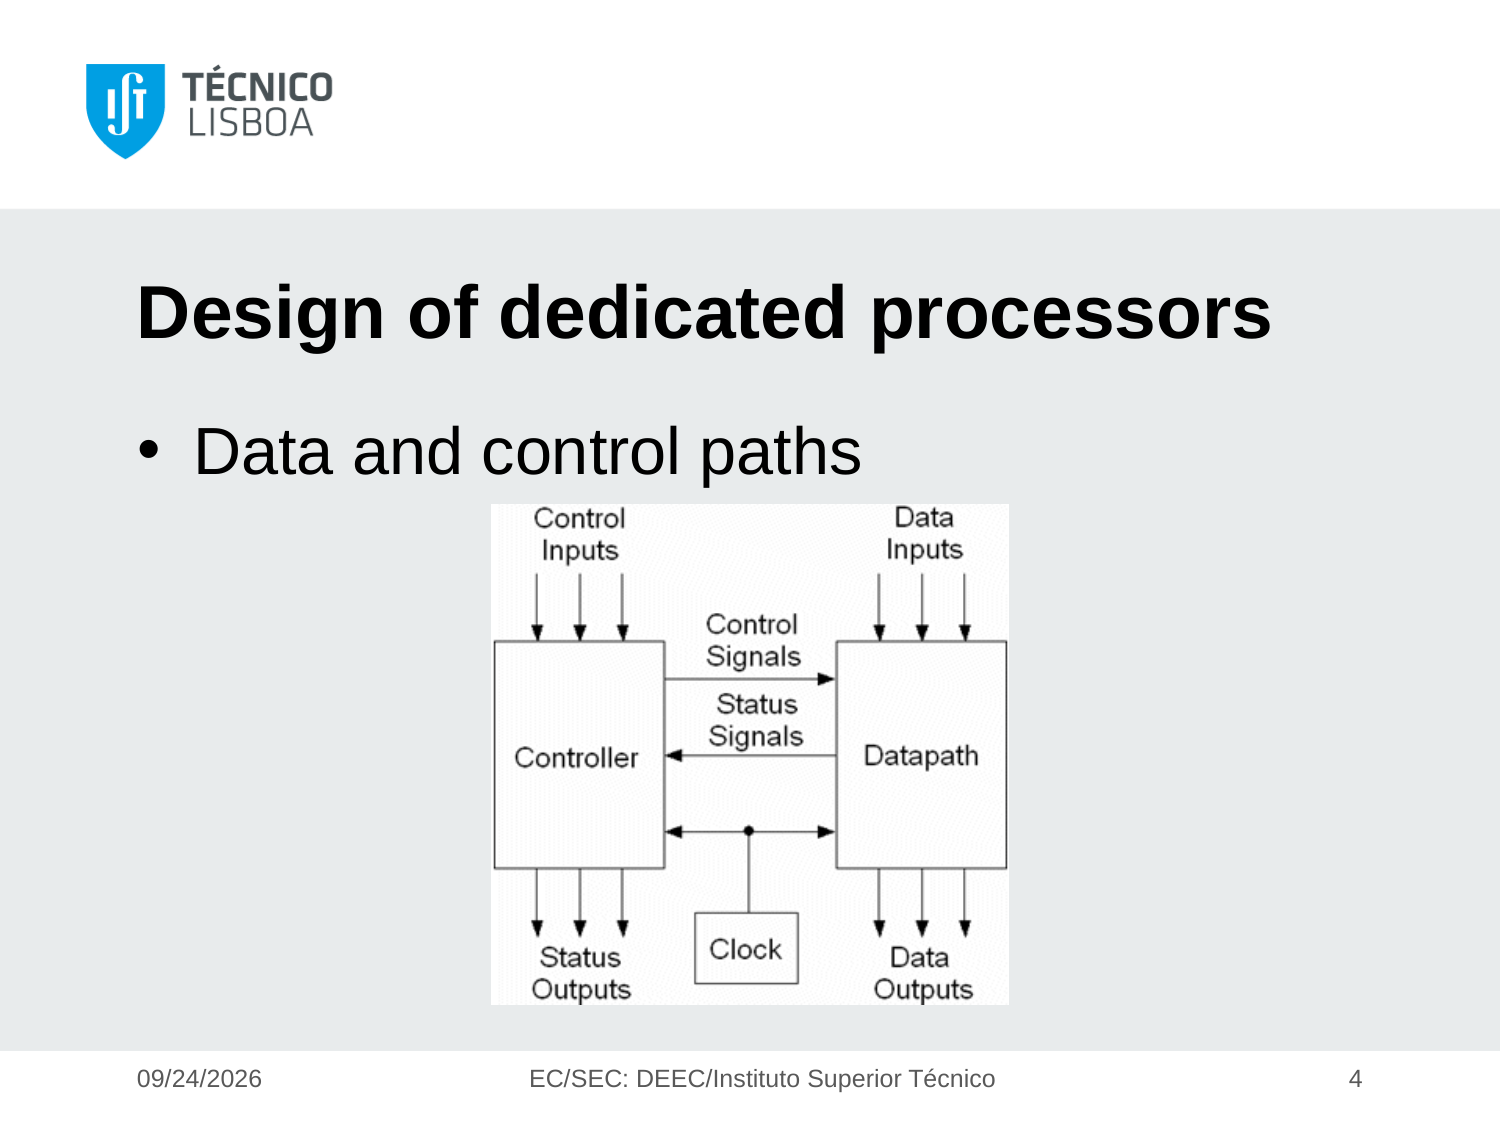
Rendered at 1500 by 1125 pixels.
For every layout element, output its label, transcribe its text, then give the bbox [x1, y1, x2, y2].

list Data and control paths [121, 400, 1378, 1005]
footer EC/SEC: DEEC/Instituto Superior Técnico [512, 1052, 1021, 1103]
title Design of dedicated processors [121, 237, 1378, 381]
picture [0, 0, 1500, 1125]
slide_number 11/05/2020 [121, 1052, 425, 1103]
slide_number <number> [1077, 1052, 1378, 1103]
